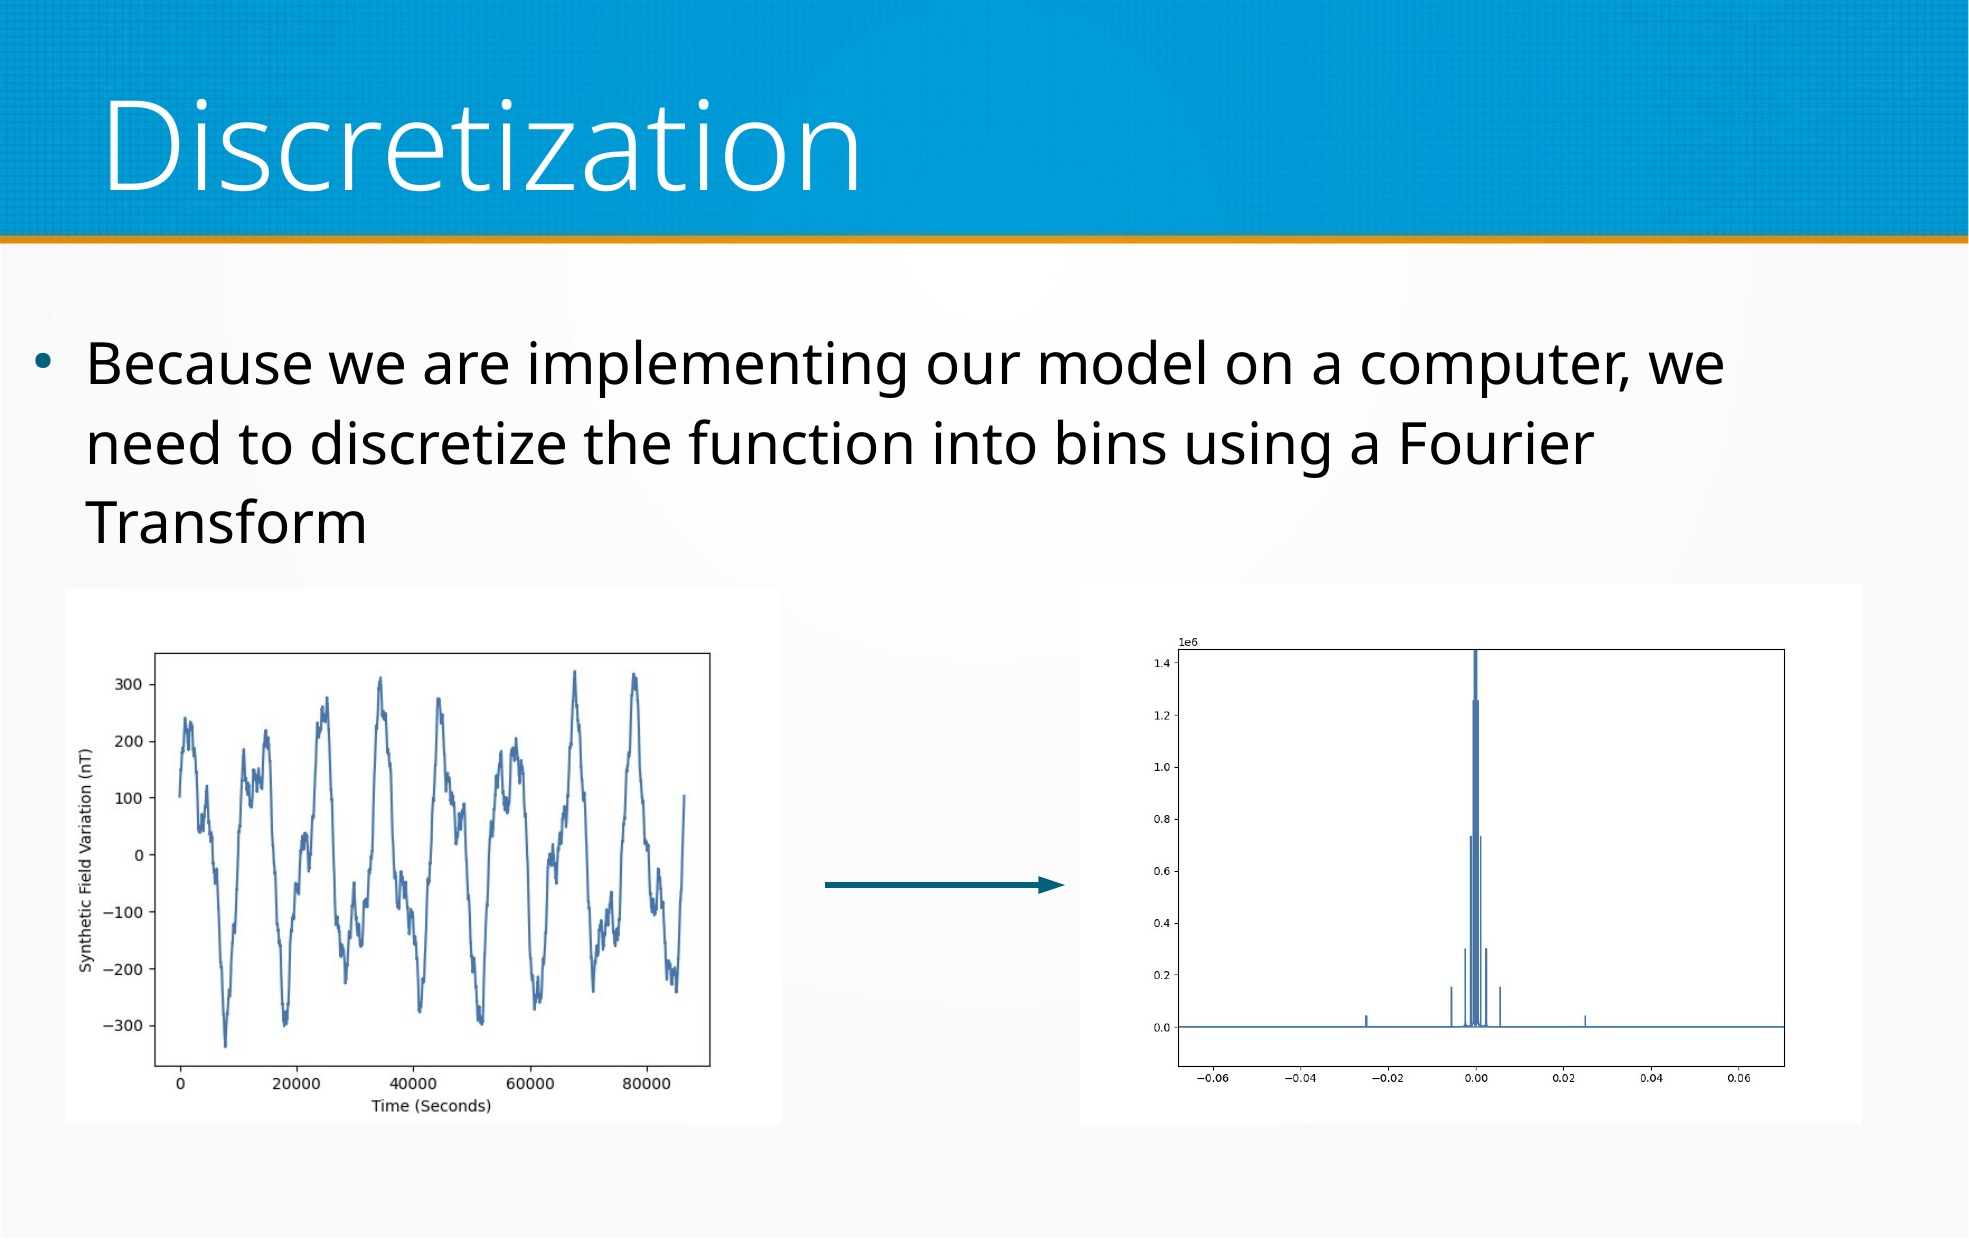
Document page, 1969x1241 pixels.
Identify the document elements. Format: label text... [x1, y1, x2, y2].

list Because we are implementing our model on a computer, we need to discretize the function into bins using a Fourier Transform [15, 214, 1816, 1145]
picture [0, 233, 1969, 1241]
picture [65, 588, 781, 1126]
title Discretization [98, 19, 1870, 227]
